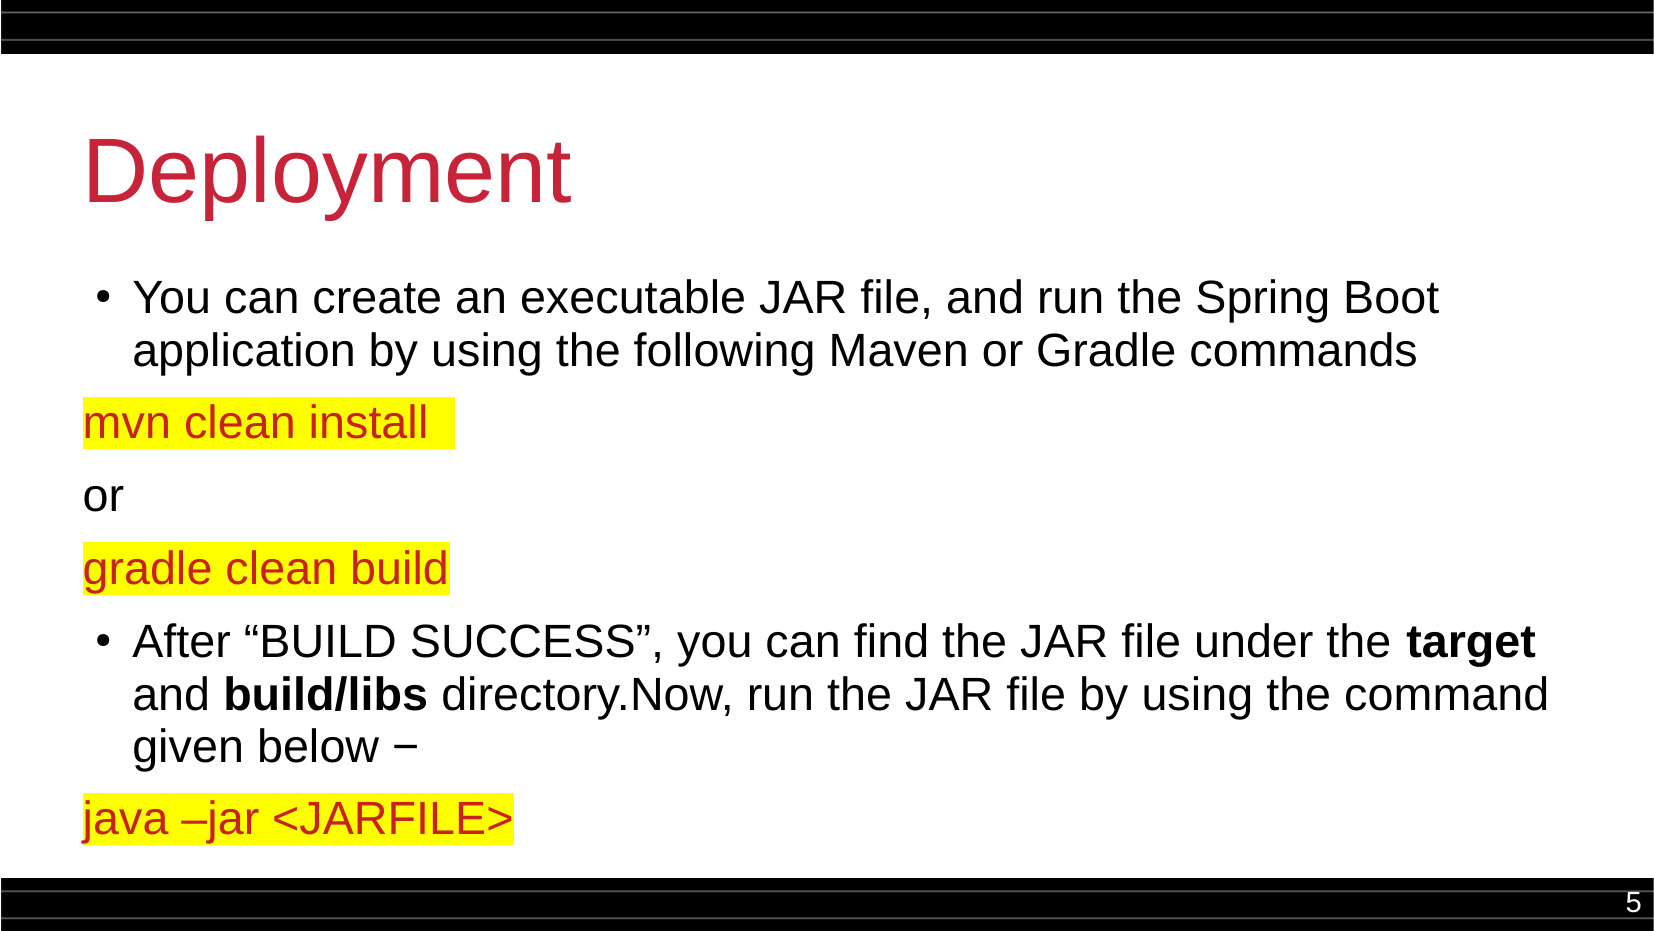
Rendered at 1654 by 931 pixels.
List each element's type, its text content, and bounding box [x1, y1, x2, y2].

list You can create an executable JAR file, and run the Spring Boot application by using the following Maven or Gradle commands mvn clean install or gradle clean build After “BUILD SUCCESS”, you can find the JAR file under the target and build/libs directory.Now, run the JAR file by using the command given below − java –jar <JARFILE> [82, 271, 1571, 851]
picture [1, 878, 1654, 931]
picture [1, 0, 1654, 54]
title Deployment [82, 92, 1571, 249]
